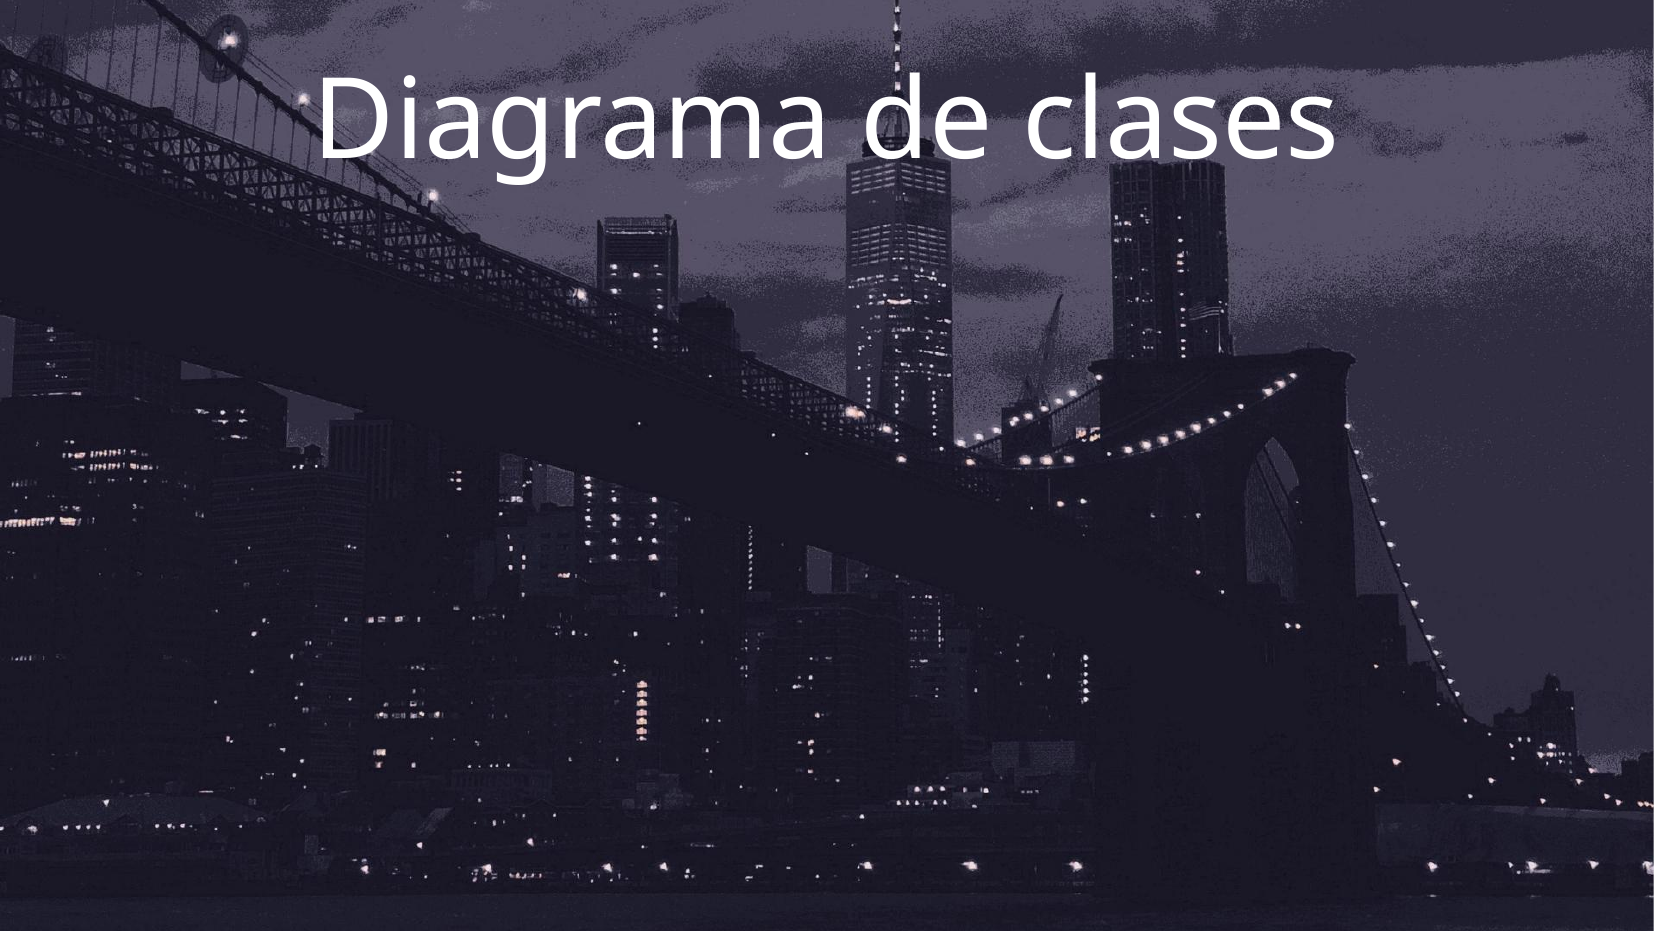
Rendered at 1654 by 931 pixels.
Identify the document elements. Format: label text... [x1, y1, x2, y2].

picture [0, 0, 1654, 931]
title Diagrama de clases [82, 37, 1571, 193]
